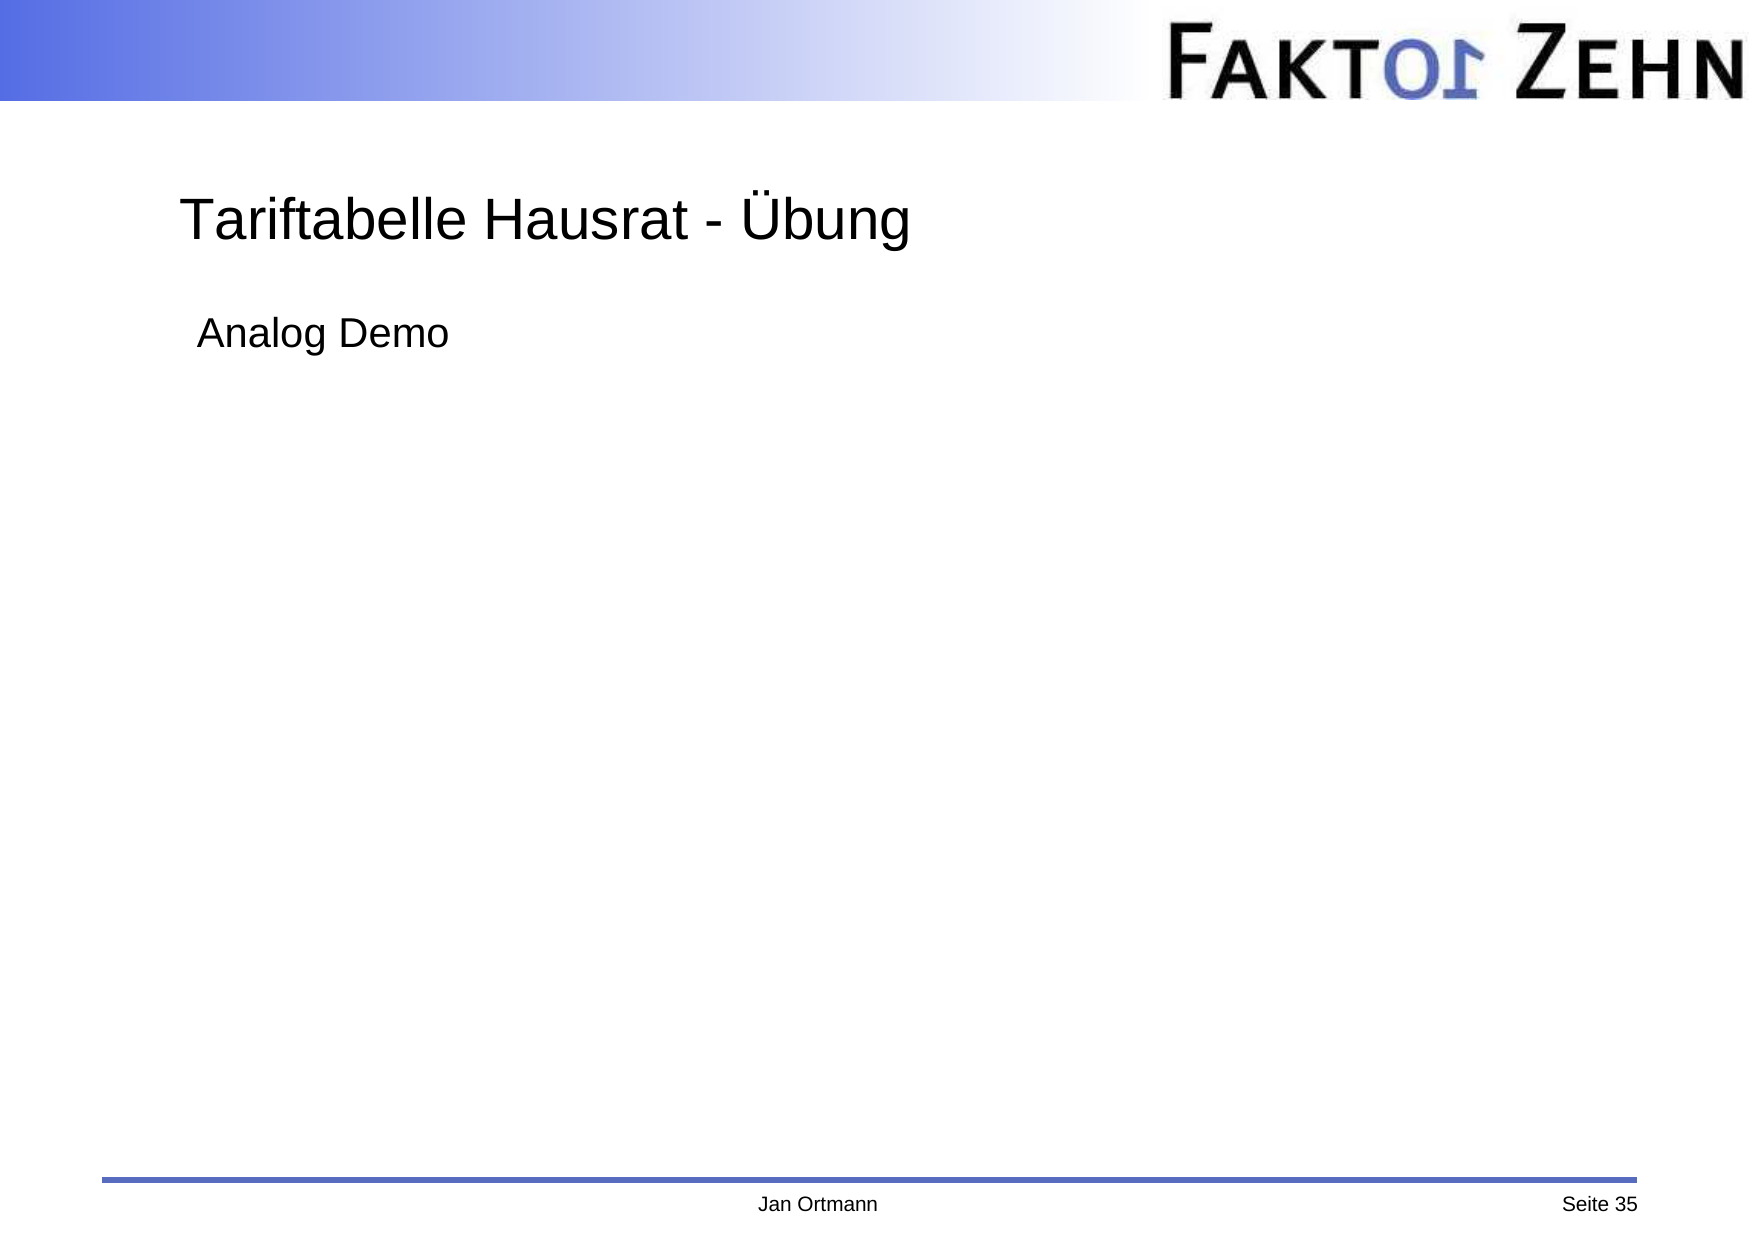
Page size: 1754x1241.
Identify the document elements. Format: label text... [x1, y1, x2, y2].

list Analog Demo [179, 310, 1576, 1078]
picture [1162, 7, 1752, 100]
title Tariftabelle Hausrat - Übung [179, 142, 1576, 296]
